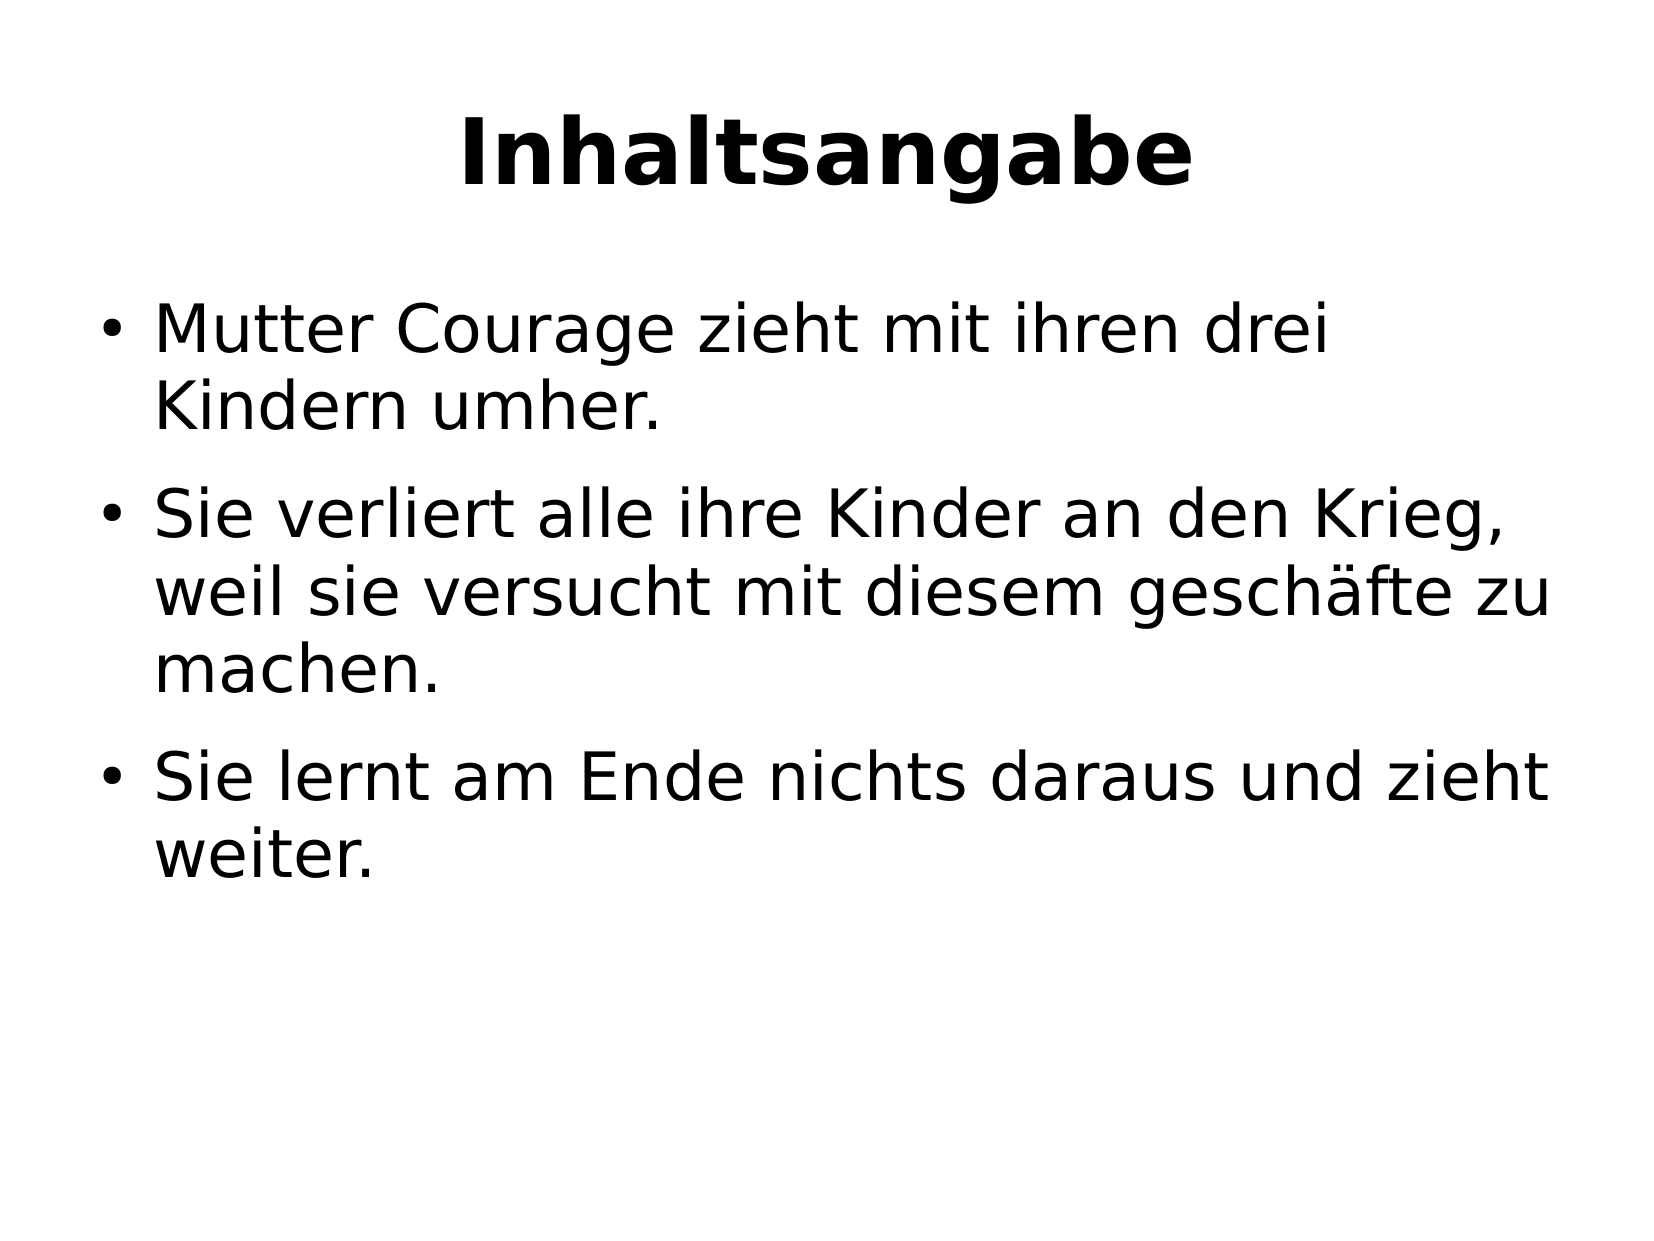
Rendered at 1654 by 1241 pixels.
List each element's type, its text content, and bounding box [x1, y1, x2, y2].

title Inhaltsangabe [82, 49, 1571, 257]
list Mutter Courage zieht mit ihren drei Kindern umher. Sie verliert alle ihre Kinder an den Krieg, weil sie versucht mit diesem geschäfte zu machen. Sie lernt am Ende nichts daraus und zieht weiter. [82, 290, 1571, 1010]
